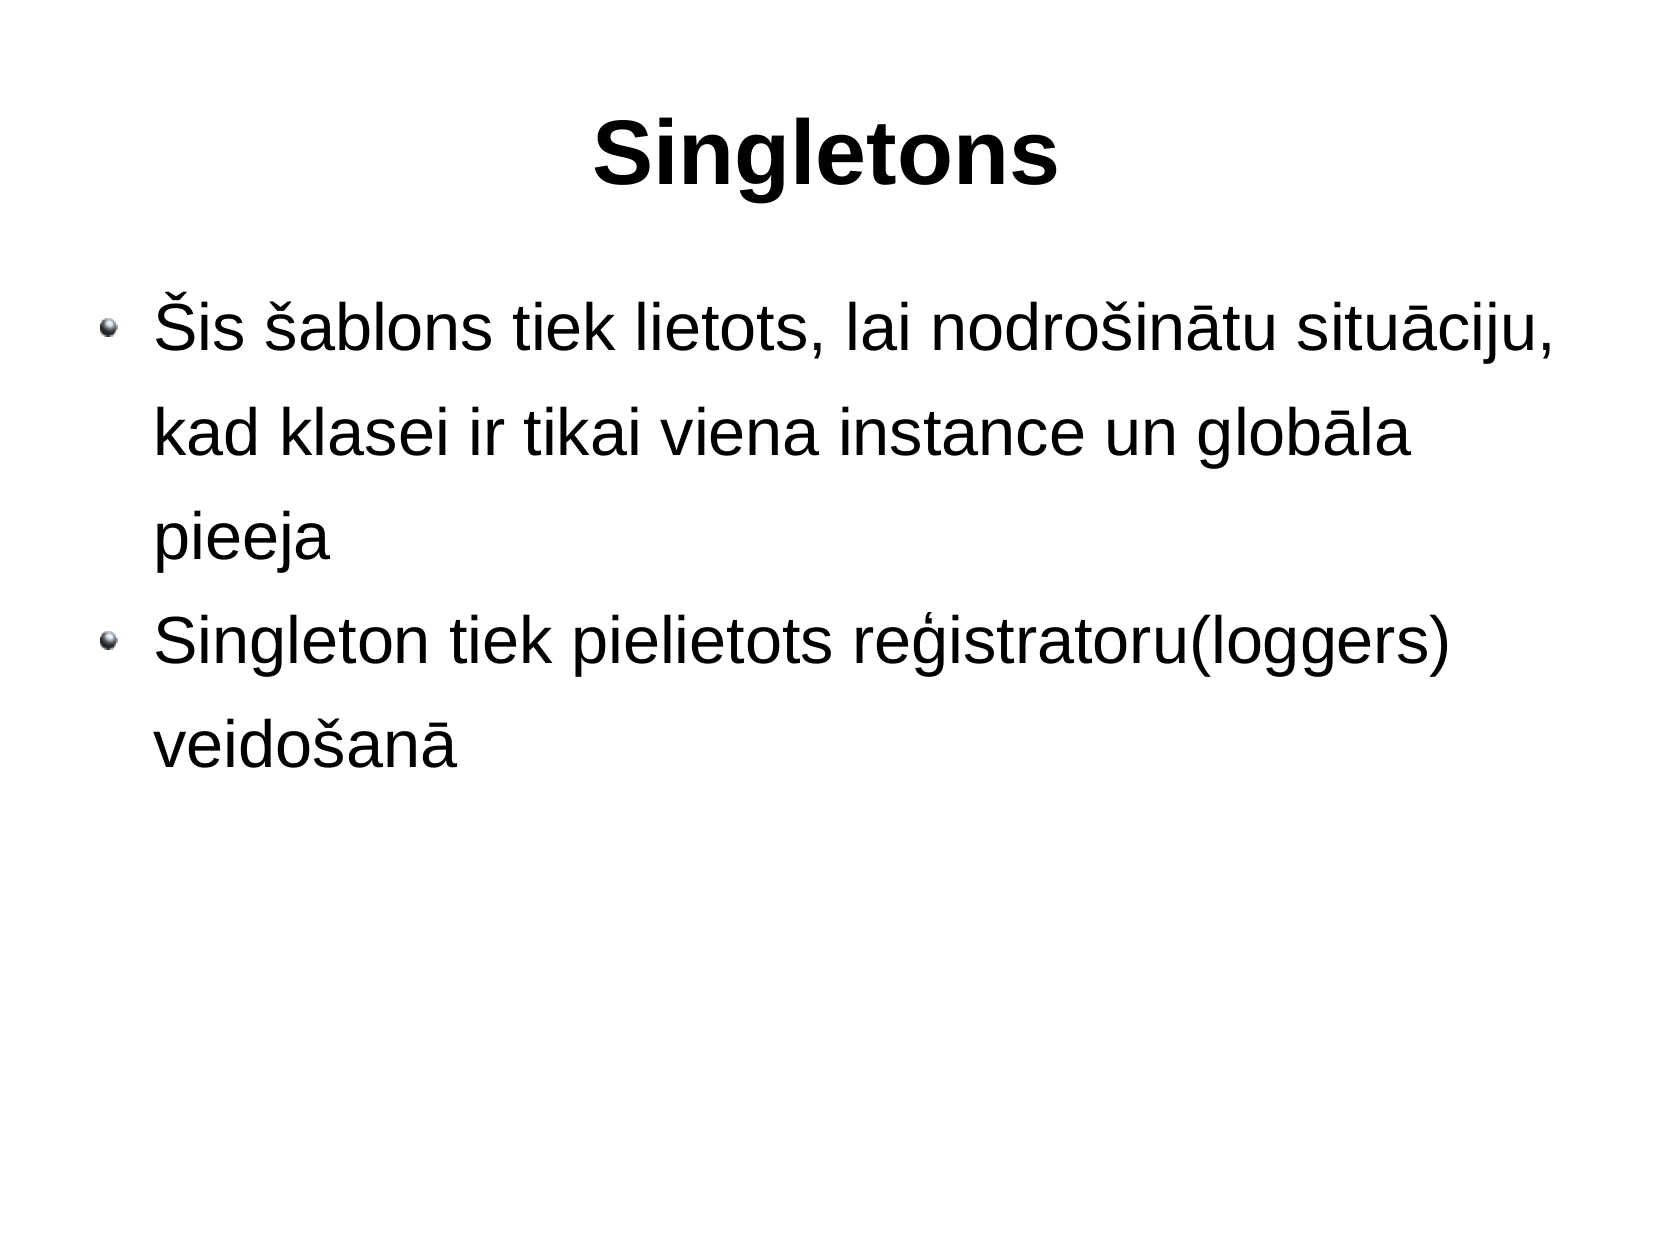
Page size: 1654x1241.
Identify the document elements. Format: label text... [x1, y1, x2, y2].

list Šis šablons tiek lietots, lai nodrošinātu situāciju, kad klasei ir tikai viena instance un globāla pieeja Singleton tiek pielietots reģistratoru(loggers) veidošanā [82, 290, 1571, 1010]
title Singletons [82, 49, 1571, 257]
